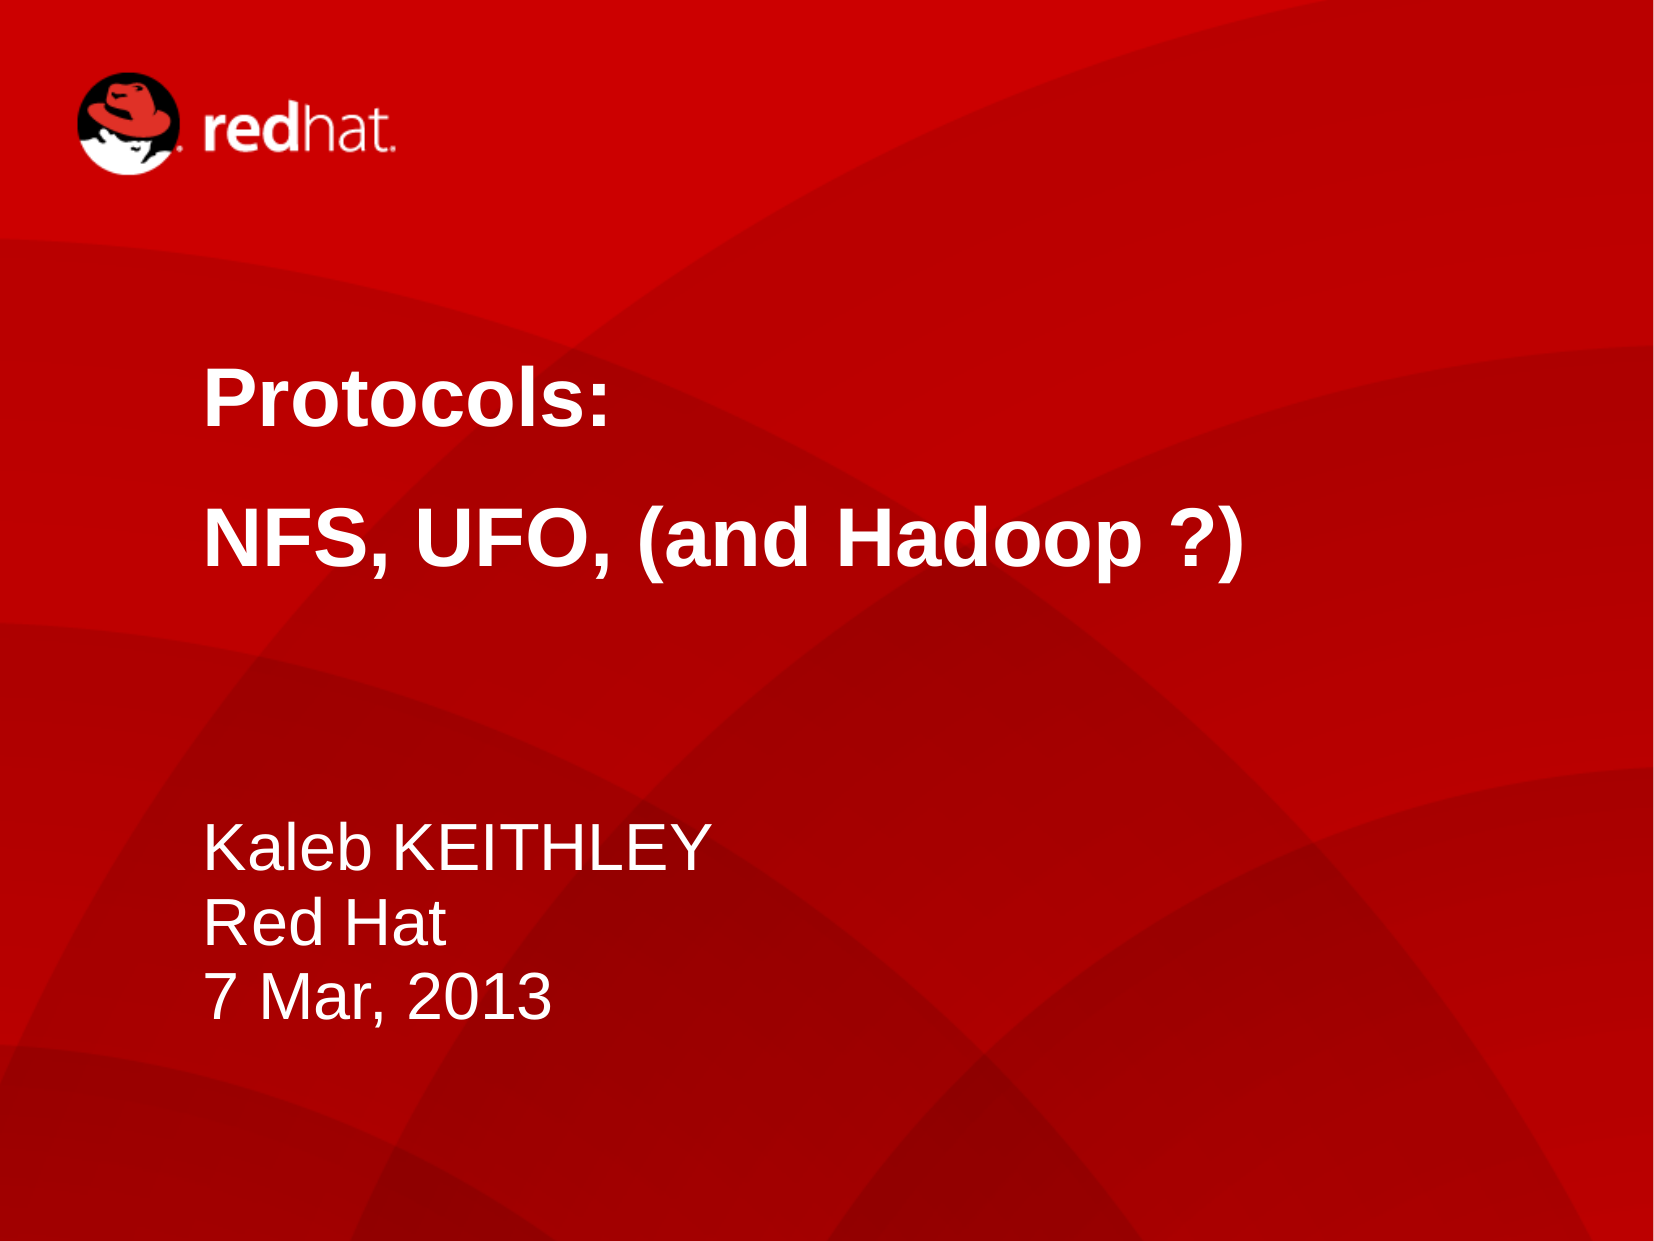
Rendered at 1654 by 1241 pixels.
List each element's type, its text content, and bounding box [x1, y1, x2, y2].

picture [0, 0, 1654, 1241]
text_box Kaleb KEITHLEY Red Hat 7 Mar, 2013 [188, 765, 931, 1005]
text_box Protocols: NFS, UFO, (and Hadoop ?) [187, 297, 1426, 601]
